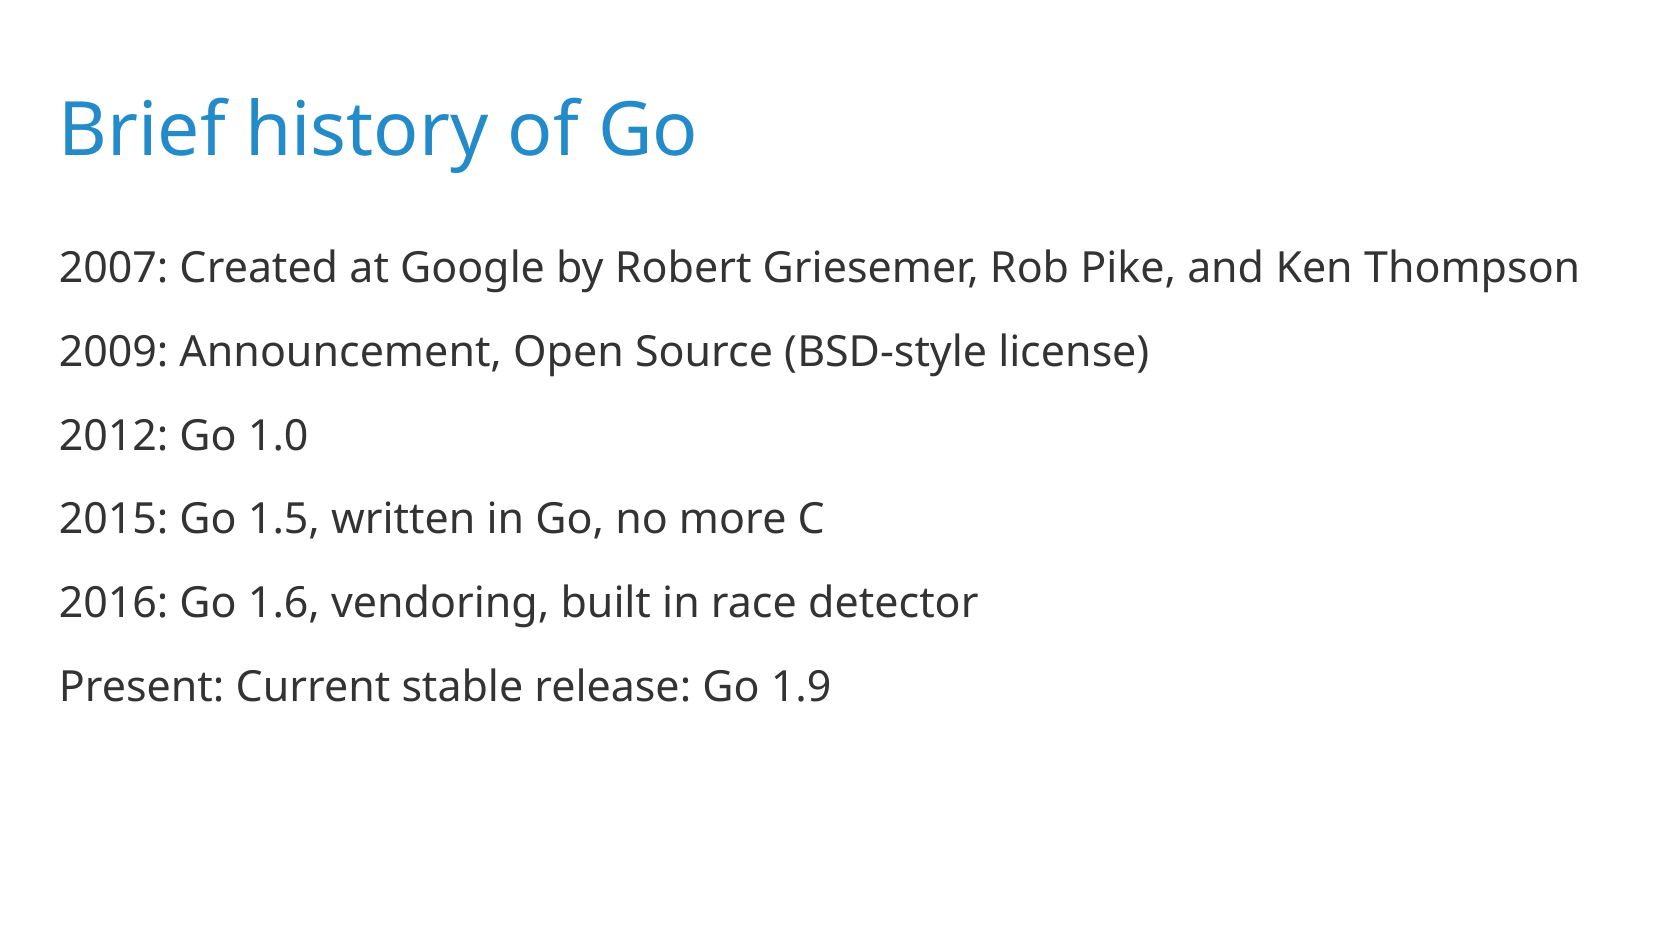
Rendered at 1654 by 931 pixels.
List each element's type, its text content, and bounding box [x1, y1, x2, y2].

list 2007: Created at Google by Robert Griesemer, Rob Pike, and Ken Thompson 2009: Announcement, Open Source (BSD-style license) 2012: Go 1.0 2015: Go 1.5, written in Go, no more C 2016: Go 1.6, vendoring, built in race detector Present: Current stable release: Go 1.9 [59, 236, 1595, 768]
title Brief history of Go [59, 59, 1595, 178]
